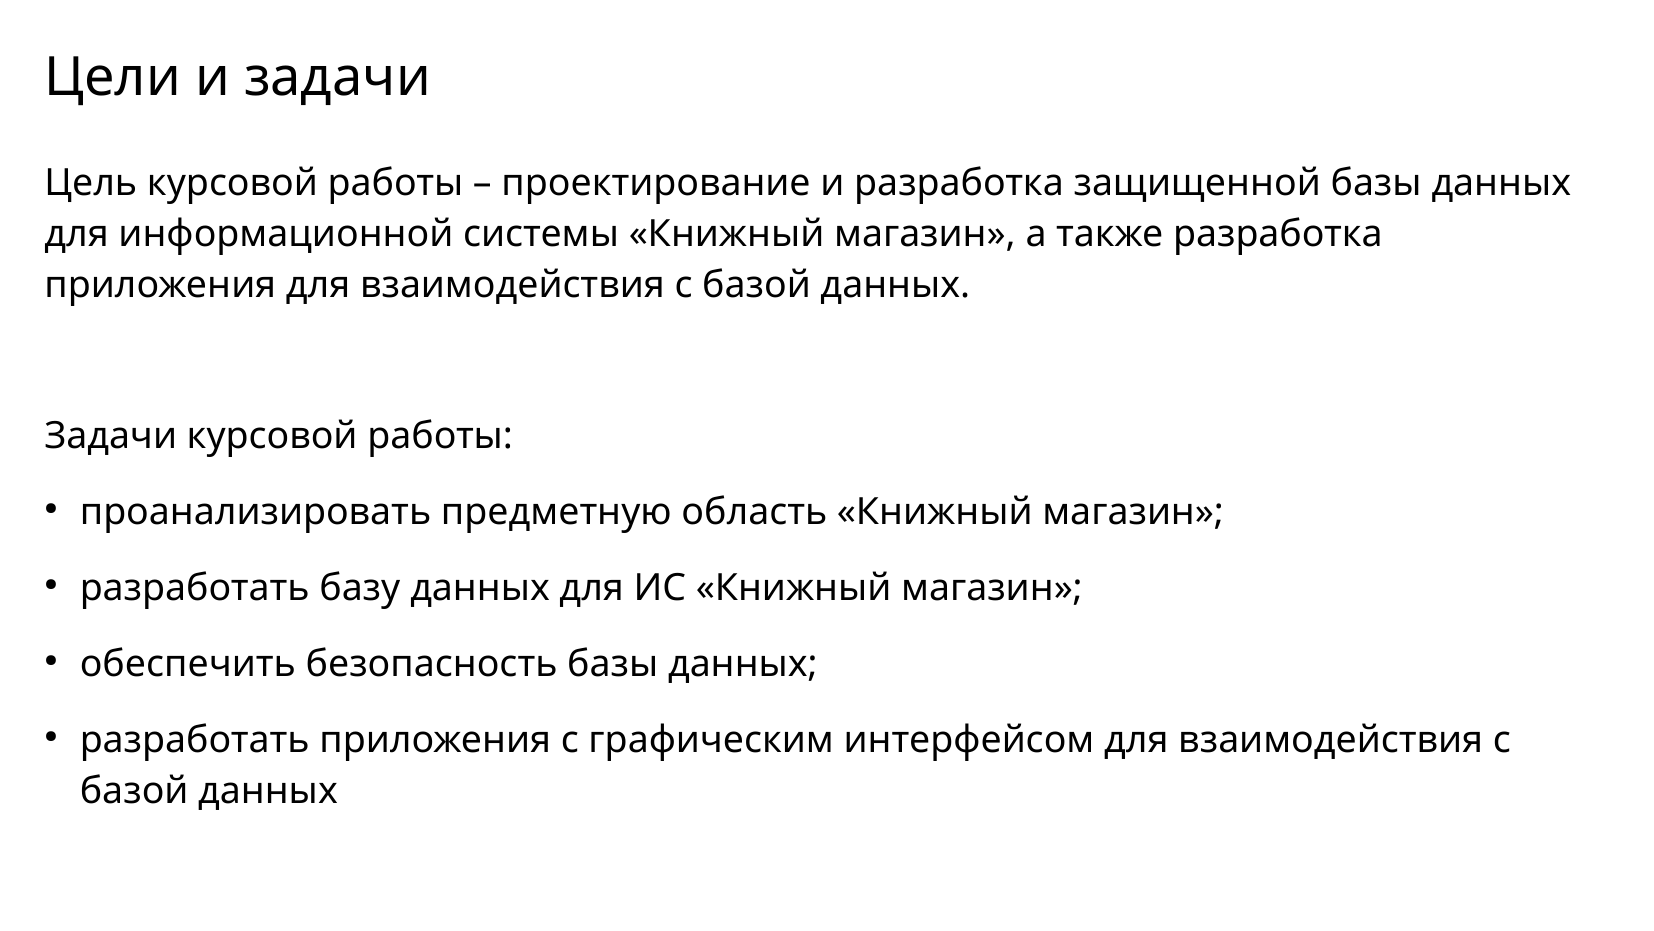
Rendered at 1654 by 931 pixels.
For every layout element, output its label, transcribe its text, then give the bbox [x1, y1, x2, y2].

text_box Цели и задачи [29, 29, 1625, 119]
text_box Цель курсовой работы – проектирование и разработка защищенной базы данных для информационной системы «Книжный магазин», а также разработка приложения для взаимодействия с базой данных. Задачи курсовой работы: проанализировать предметную область «Книжный магазин»; разработать базу данных для ИС «Книжный магазин»; обеспечить безопасность базы данных; разработать приложения с графическим интерфейсом для взаимодействия с базой данных [29, 147, 1625, 772]
